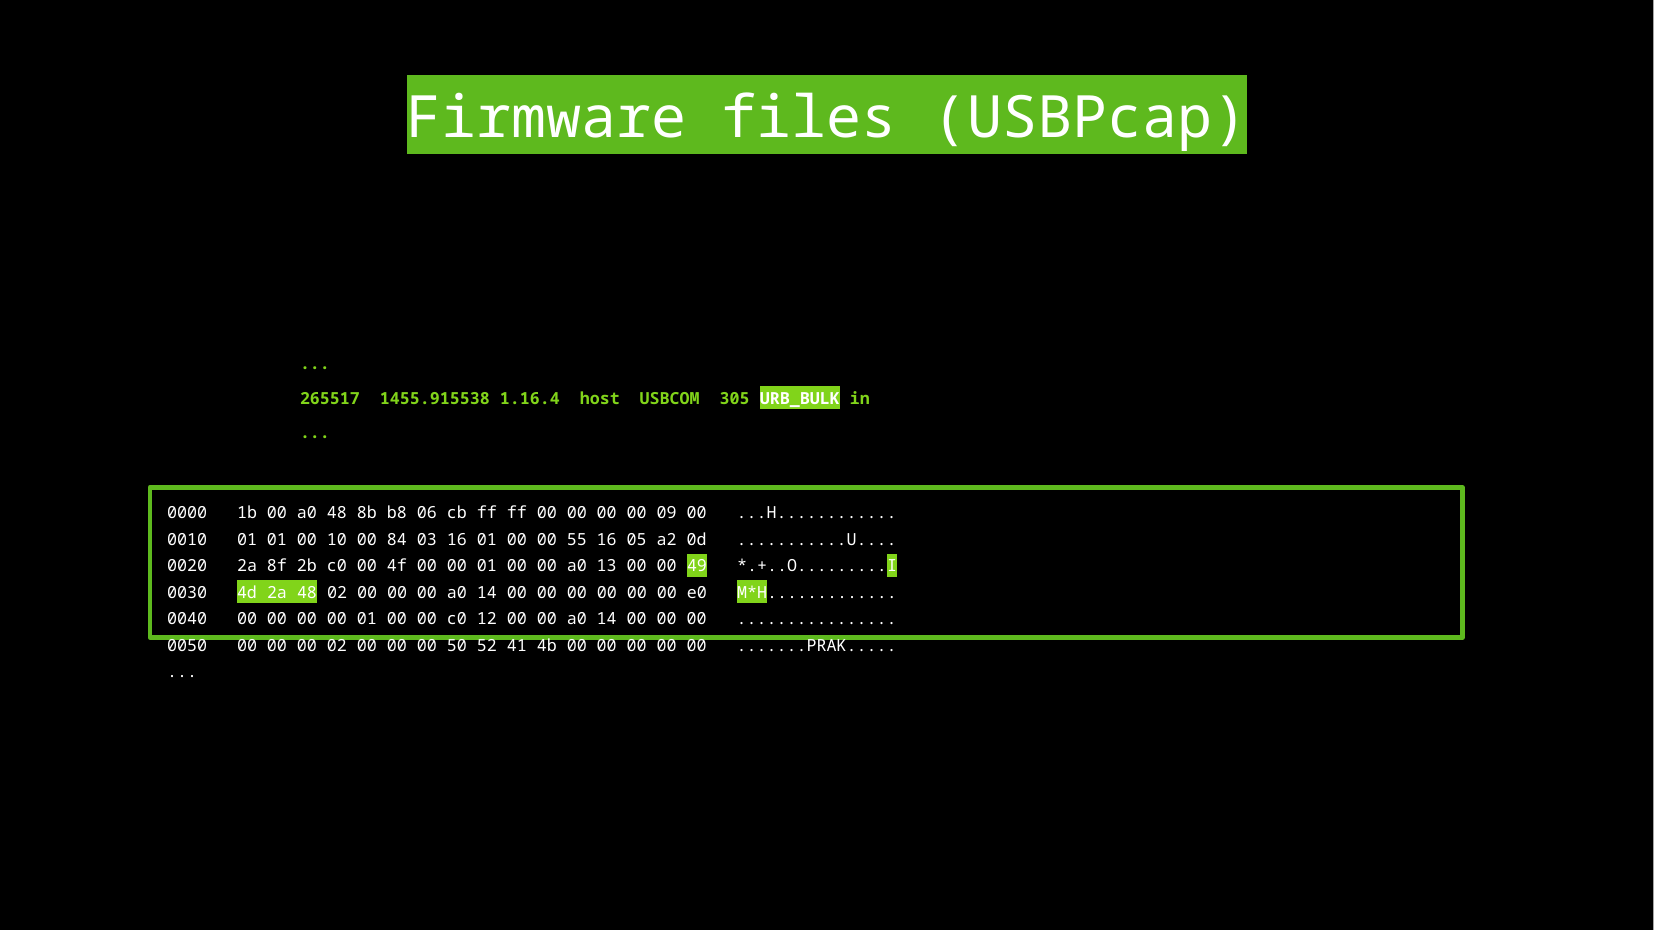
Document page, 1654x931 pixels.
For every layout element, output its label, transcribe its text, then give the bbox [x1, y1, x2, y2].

text_box ... 265517 1455.915538 1.16.4 host USBCOM 305 URB_BULK in ... [300, 317, 1313, 460]
text_box 0000 1b 00 a0 48 8b b8 06 cb ff ff 00 00 00 00 09 00 ...H............ 0010 01 01 00 10 00 84 03 16 01 00 00 55 16 05 a2 0d ...........U.... 0020 2a 8f 2b c0 00 4f 00 00 01 00 00 a0 13 00 00 49 *.+..O.........I 0030 4d 2a 48 02 00 00 00 a0 14 00 00 00 00 00 00 e0 M*H............. 0040 00 00 00 00 01 00 00 c0 12 00 00 a0 14 00 00 00 ................ 0050 00 00 00 02 00 00 00 50 52 41 4b 00 00 00 00 00 .......PRAK..... ... [149, 487, 1463, 638]
title Firmware files (USBPcap) [82, 37, 1571, 193]
